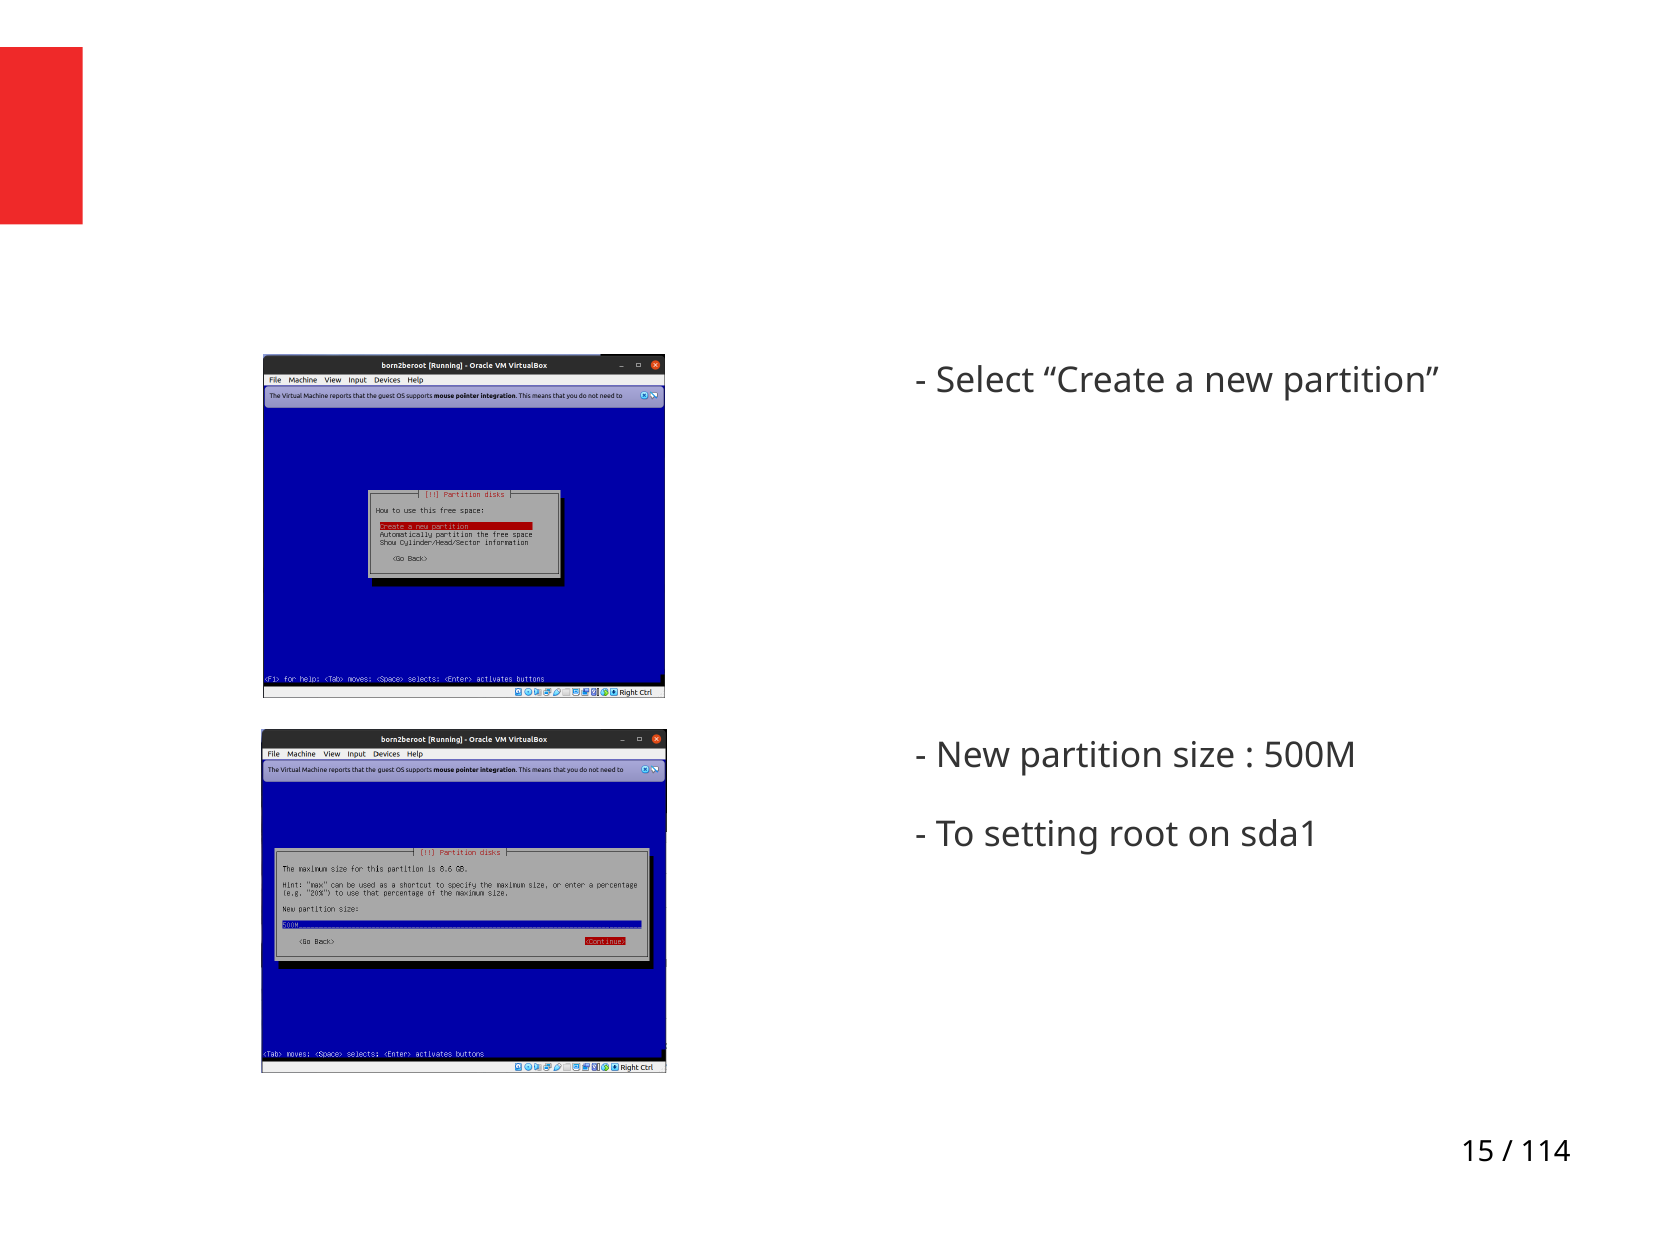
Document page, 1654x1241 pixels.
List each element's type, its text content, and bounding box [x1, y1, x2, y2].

picture [263, 354, 665, 698]
list - New partition size : 500M - To setting root on sda1 [844, 730, 1536, 1074]
list - Select “Create a new partition” [844, 354, 1536, 698]
picture [261, 729, 667, 1074]
